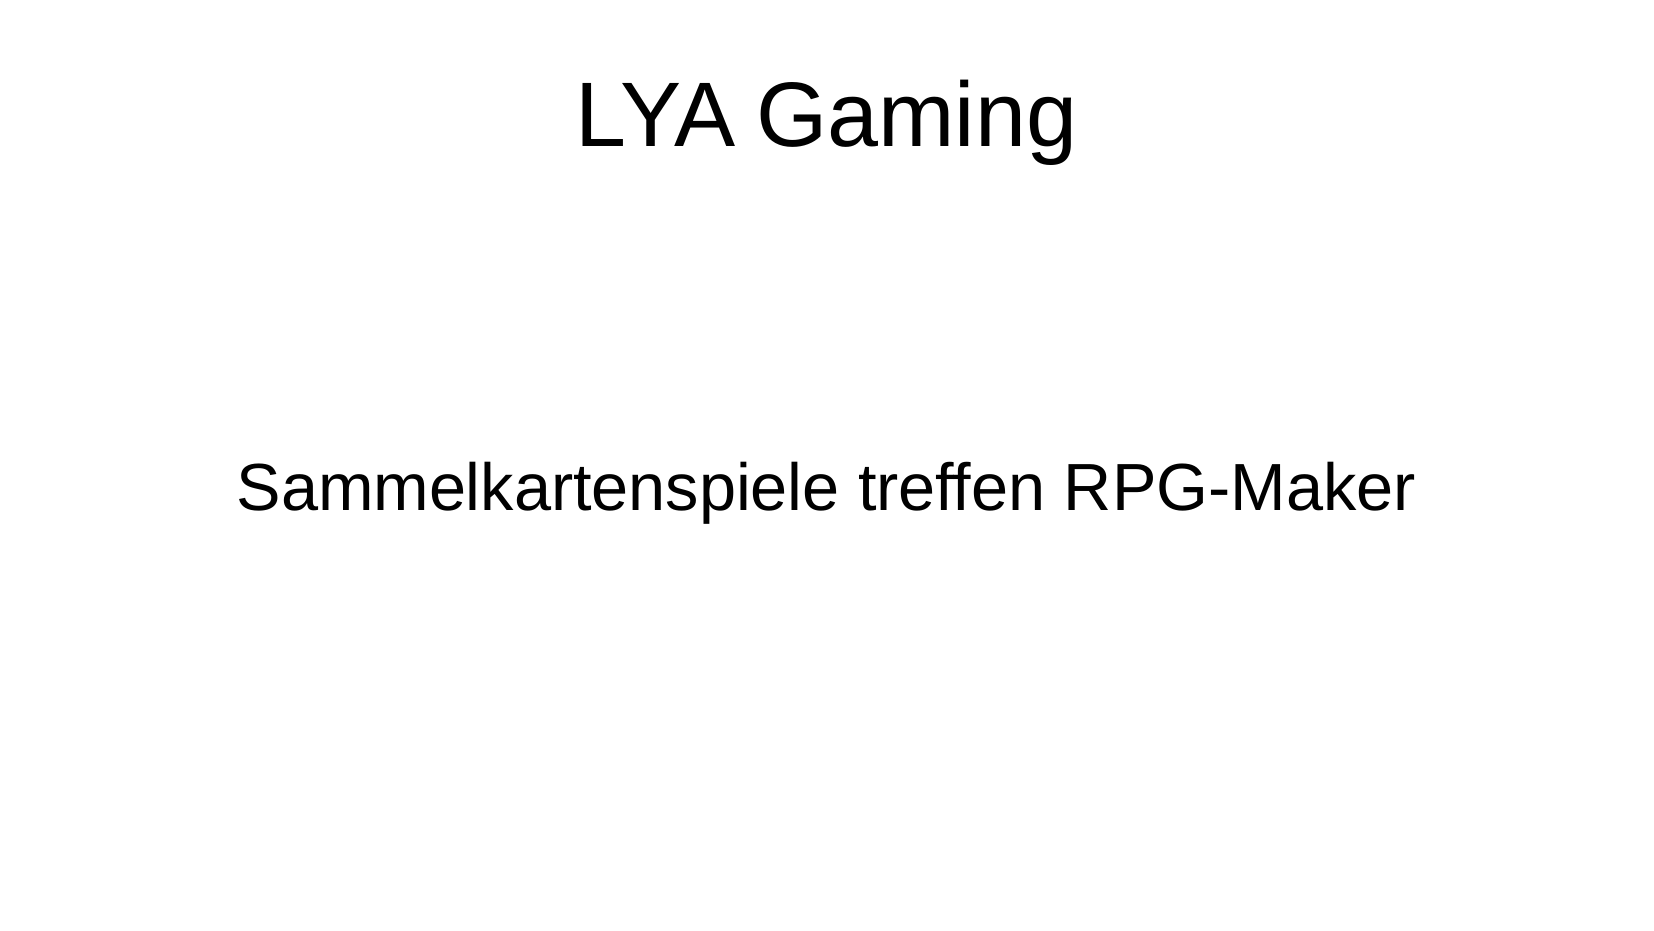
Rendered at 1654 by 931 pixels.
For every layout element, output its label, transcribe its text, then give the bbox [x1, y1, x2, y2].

subtitle Sammelkartenspiele treffen RPG-Maker [82, 217, 1571, 758]
title LYA Gaming [82, 37, 1571, 193]
